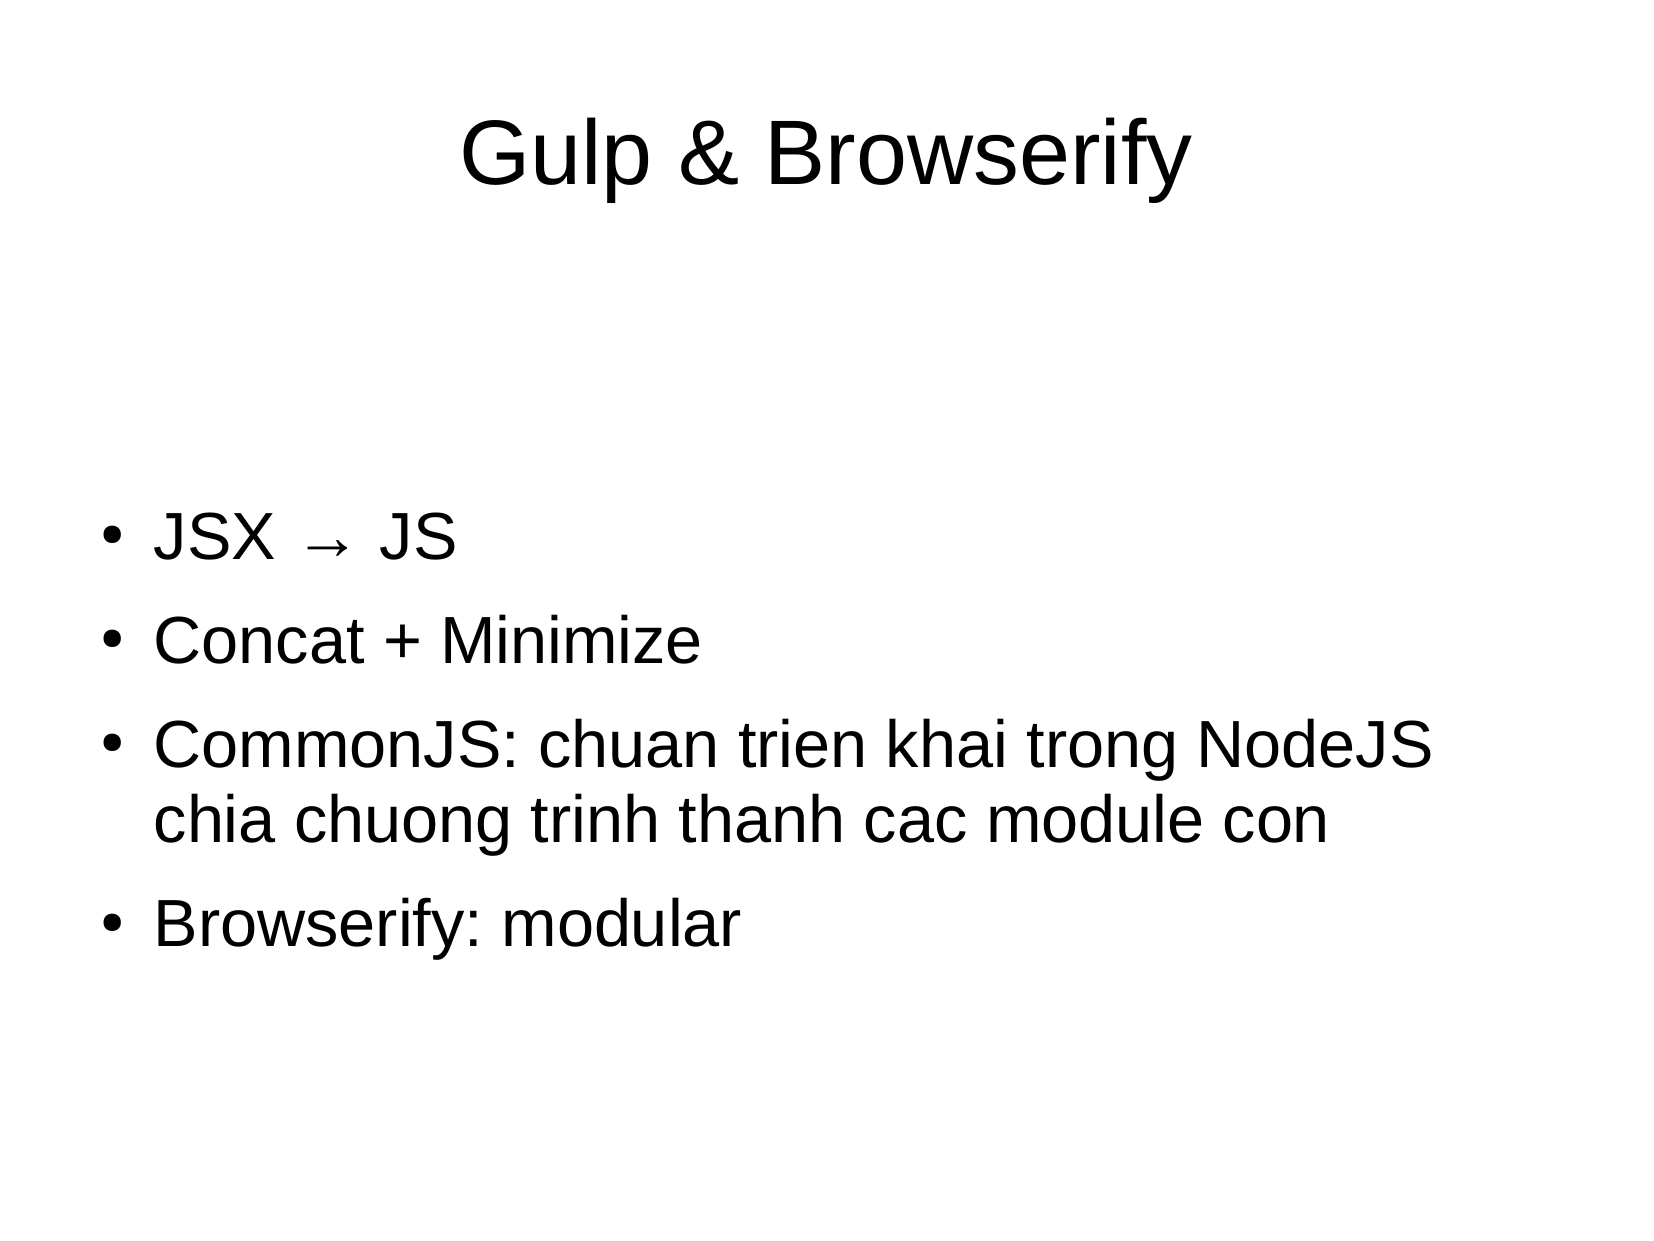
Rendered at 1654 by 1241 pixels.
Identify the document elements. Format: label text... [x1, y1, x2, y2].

title Gulp & Browserify [82, 49, 1571, 257]
list JSX → JS Concat + Minimize CommonJS: chuan trien khai trong NodeJS chia chuong trinh thanh cac module con Browserify: modular [82, 290, 1571, 1010]
